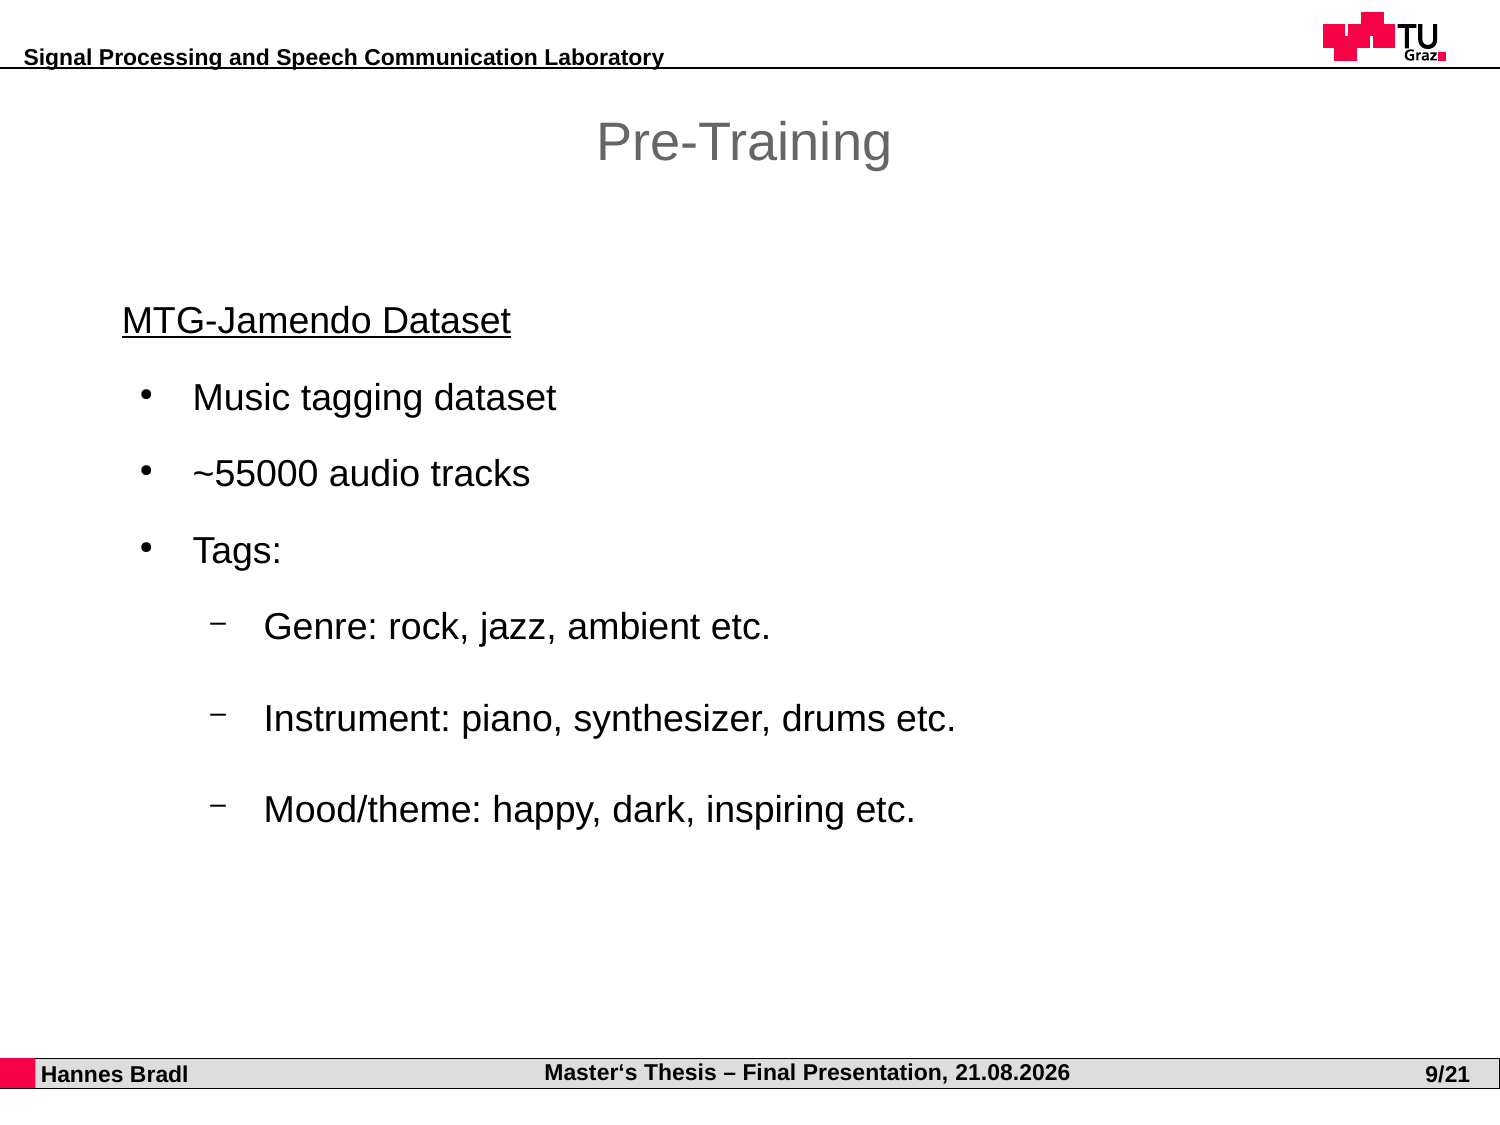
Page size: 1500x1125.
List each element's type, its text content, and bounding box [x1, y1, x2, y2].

list MTG-Jamendo Dataset Music tagging dataset ~55000 audio tracks Tags: Genre: rock, jazz, ambient etc. Instrument: piano, synthesizer, drums etc. Mood/theme: happy, dark, inspiring etc. [107, 266, 1382, 787]
list Pre-Training [107, 106, 1382, 201]
